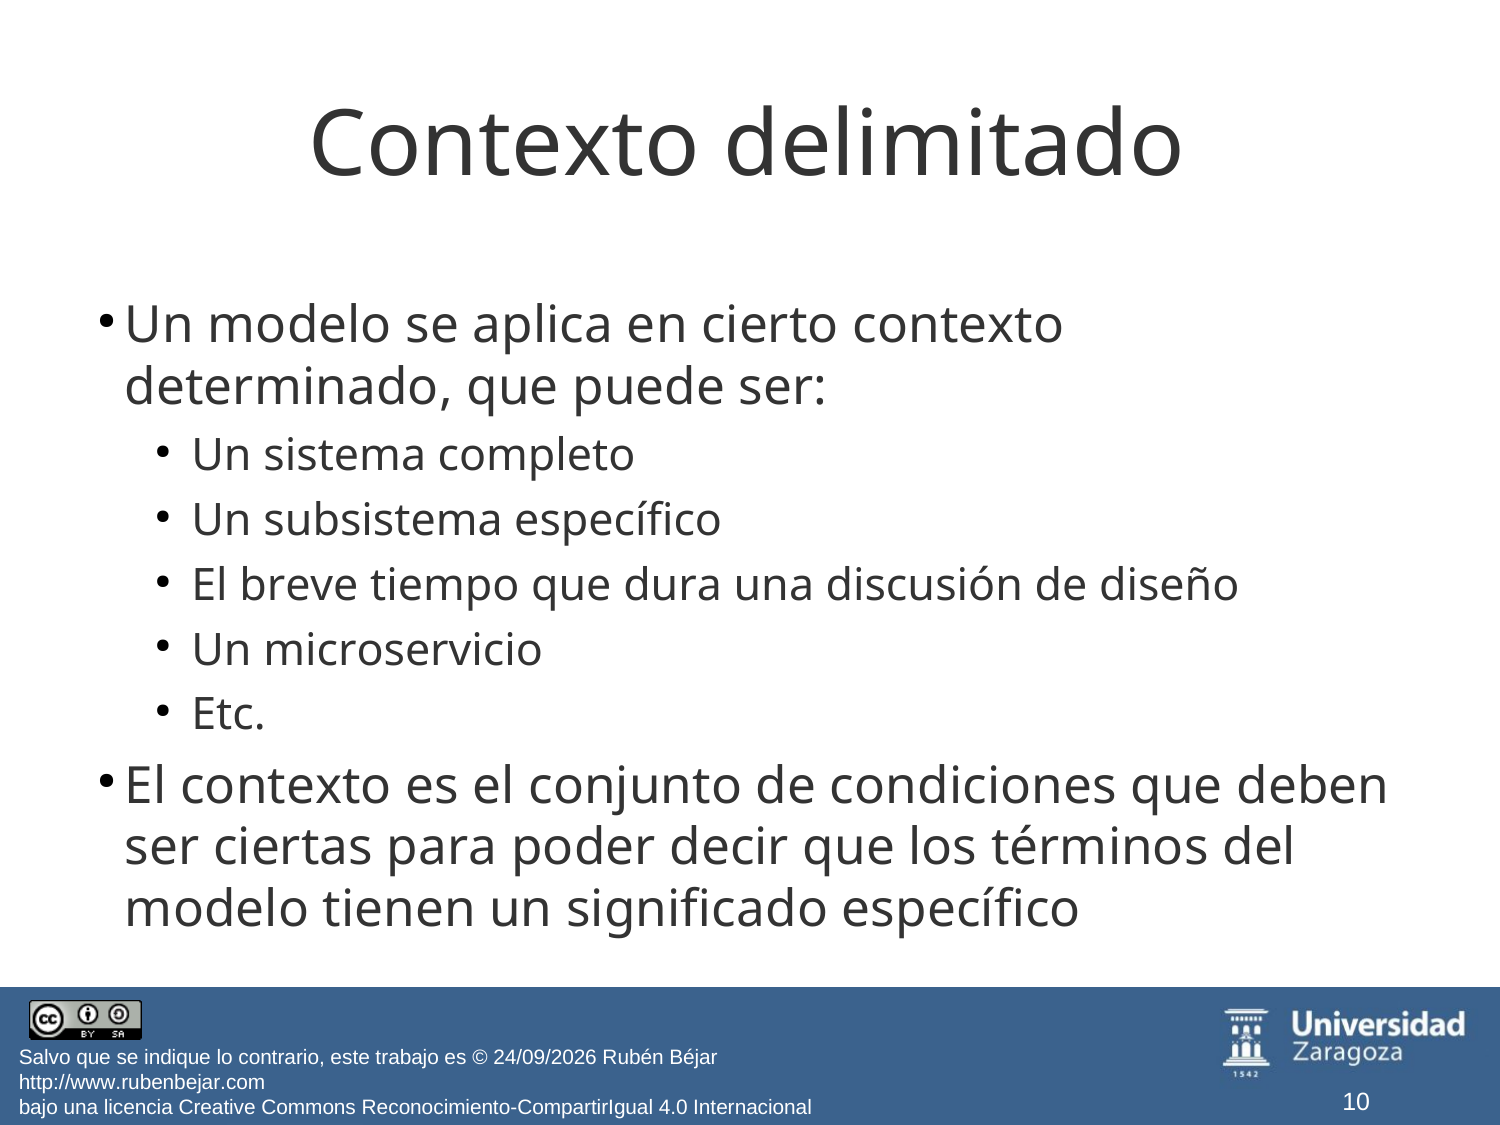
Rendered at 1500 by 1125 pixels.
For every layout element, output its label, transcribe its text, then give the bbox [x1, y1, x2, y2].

title Contexto delimitado [74, 21, 1420, 257]
list Un modelo se aplica en cierto contexto determinado, que puede ser: Un sistema completo Un subsistema específico El breve tiempo que dura una discusión de diseño Un microservicio Etc. El contexto es el conjunto de condiciones que deben ser ciertas para poder decir que los términos del modelo tienen un significado específico [82, 283, 1418, 957]
picture [0, 987, 1500, 1125]
